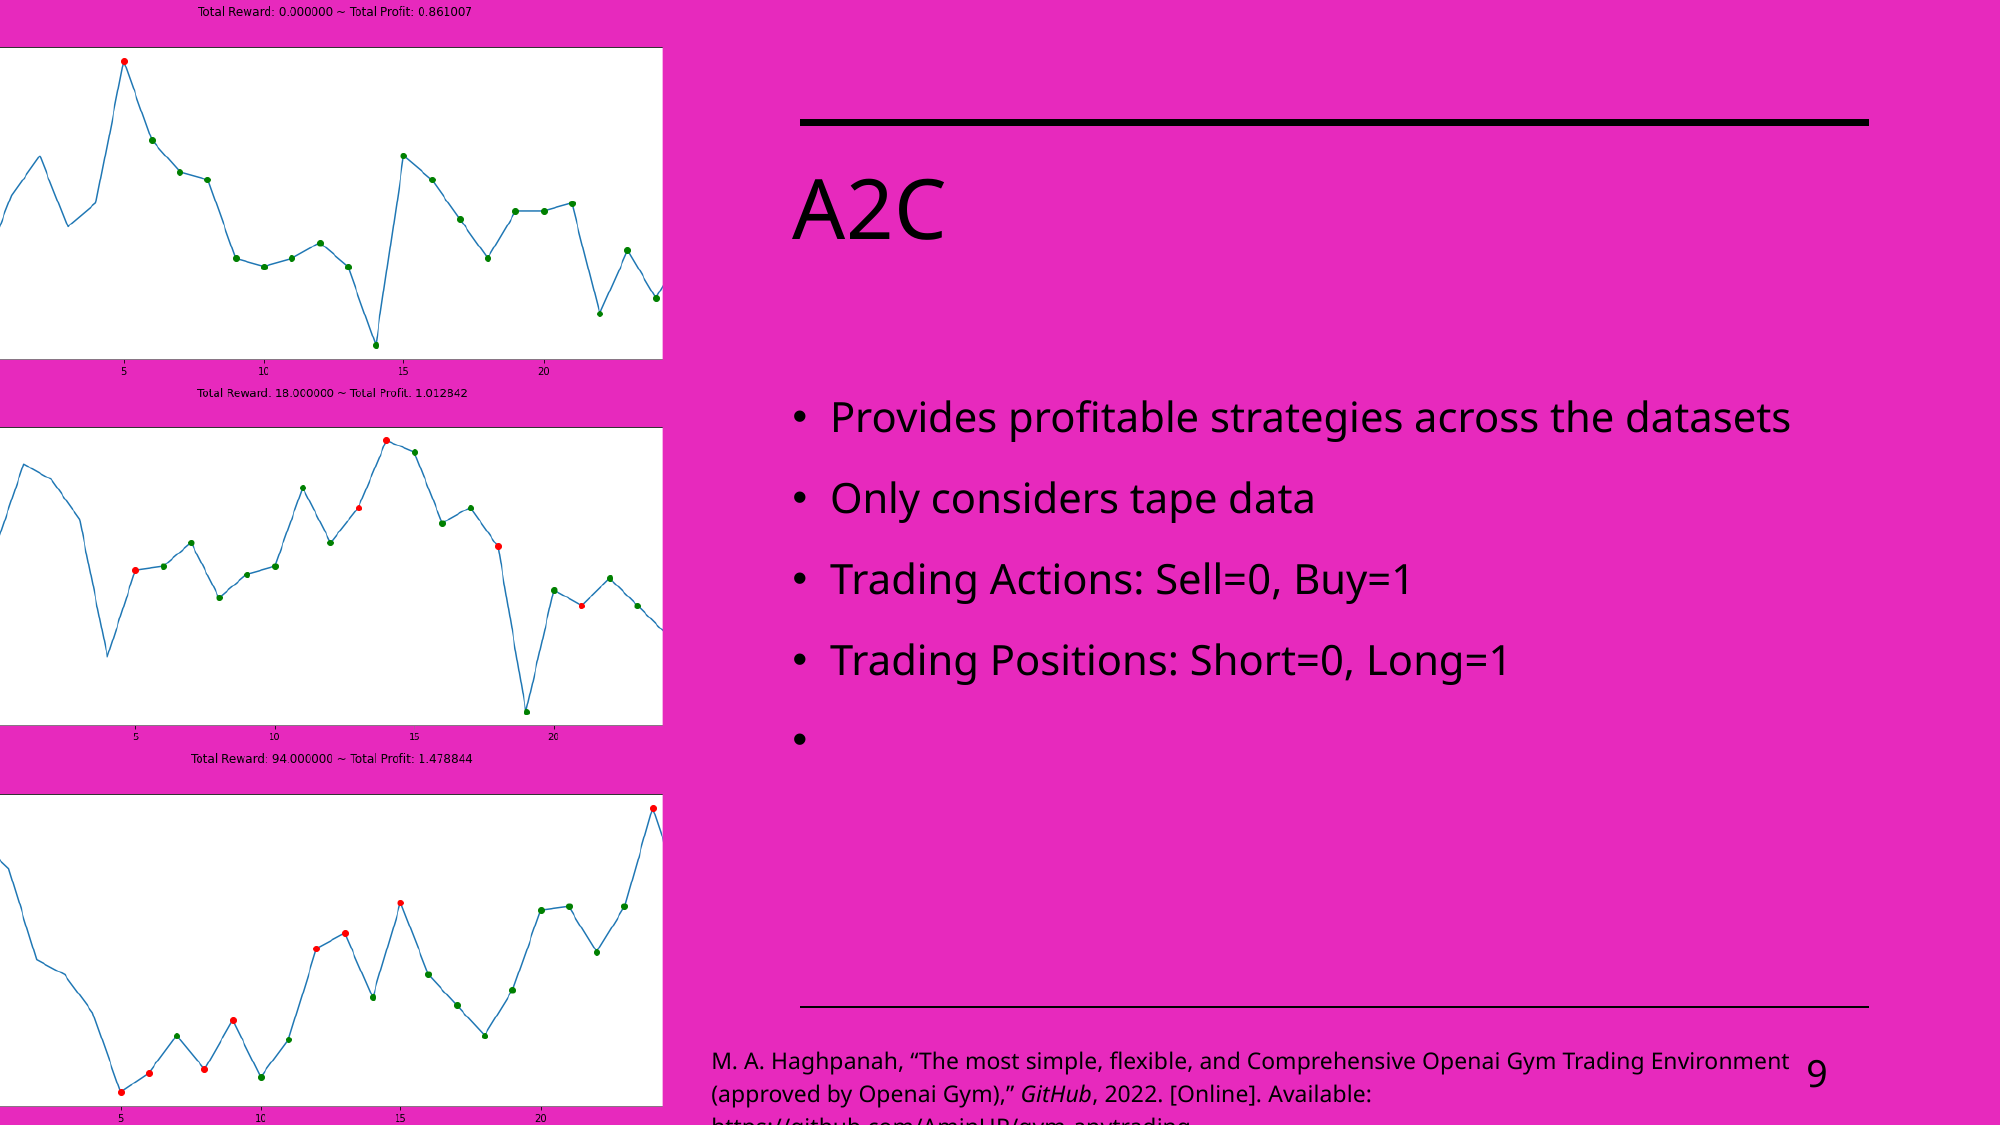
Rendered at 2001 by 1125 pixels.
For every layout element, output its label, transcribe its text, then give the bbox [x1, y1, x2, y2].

title A2C [777, 149, 1869, 373]
list Provides profitable strategies across the datasets Only considers tape data Trading Actions: Sell=0, Buy=1 Trading Positions: Short=0, Long=1 [777, 373, 1889, 957]
slide_number 9 [1791, 1042, 1902, 1103]
text_box [663, 0, 2000, 1125]
text_box M. A. Haghpanah, “The most simple, flexible, and Comprehensive Openai Gym Trading Environment (approved by Openai Gym),” GitHub, 2022. [Online]. Available: https://github.com/AminHP/gym-anytrading. [696, 1033, 1829, 1125]
picture [0, 0, 663, 1125]
